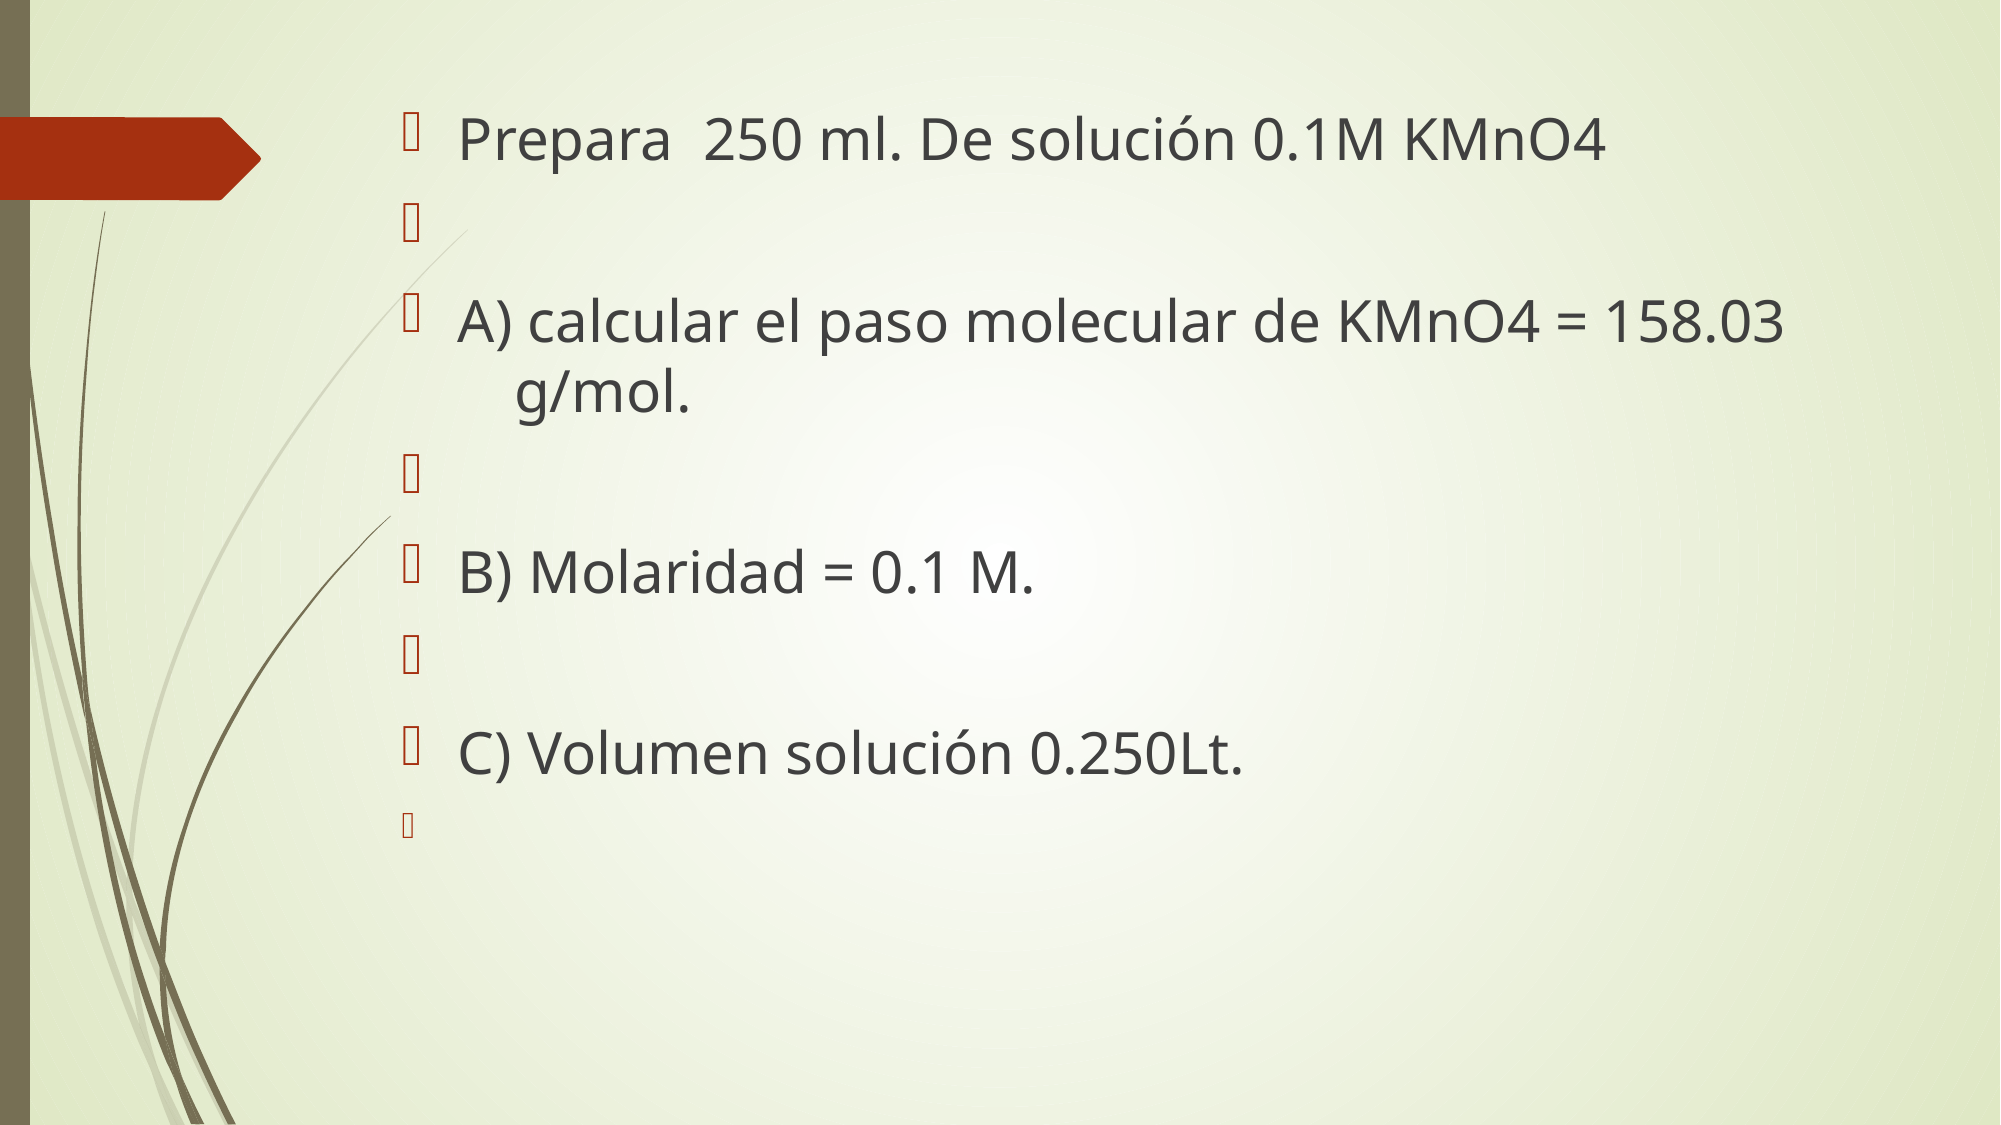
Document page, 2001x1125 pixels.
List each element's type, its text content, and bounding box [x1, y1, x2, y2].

list Prepara 250 ml. De solución 0.1M KMnO4 A) calcular el paso molecular de KMnO4 = 158.03 g/mol. B) Molaridad = 0.1 M. C) Volumen solución 0.250Lt. [386, 95, 1888, 970]
